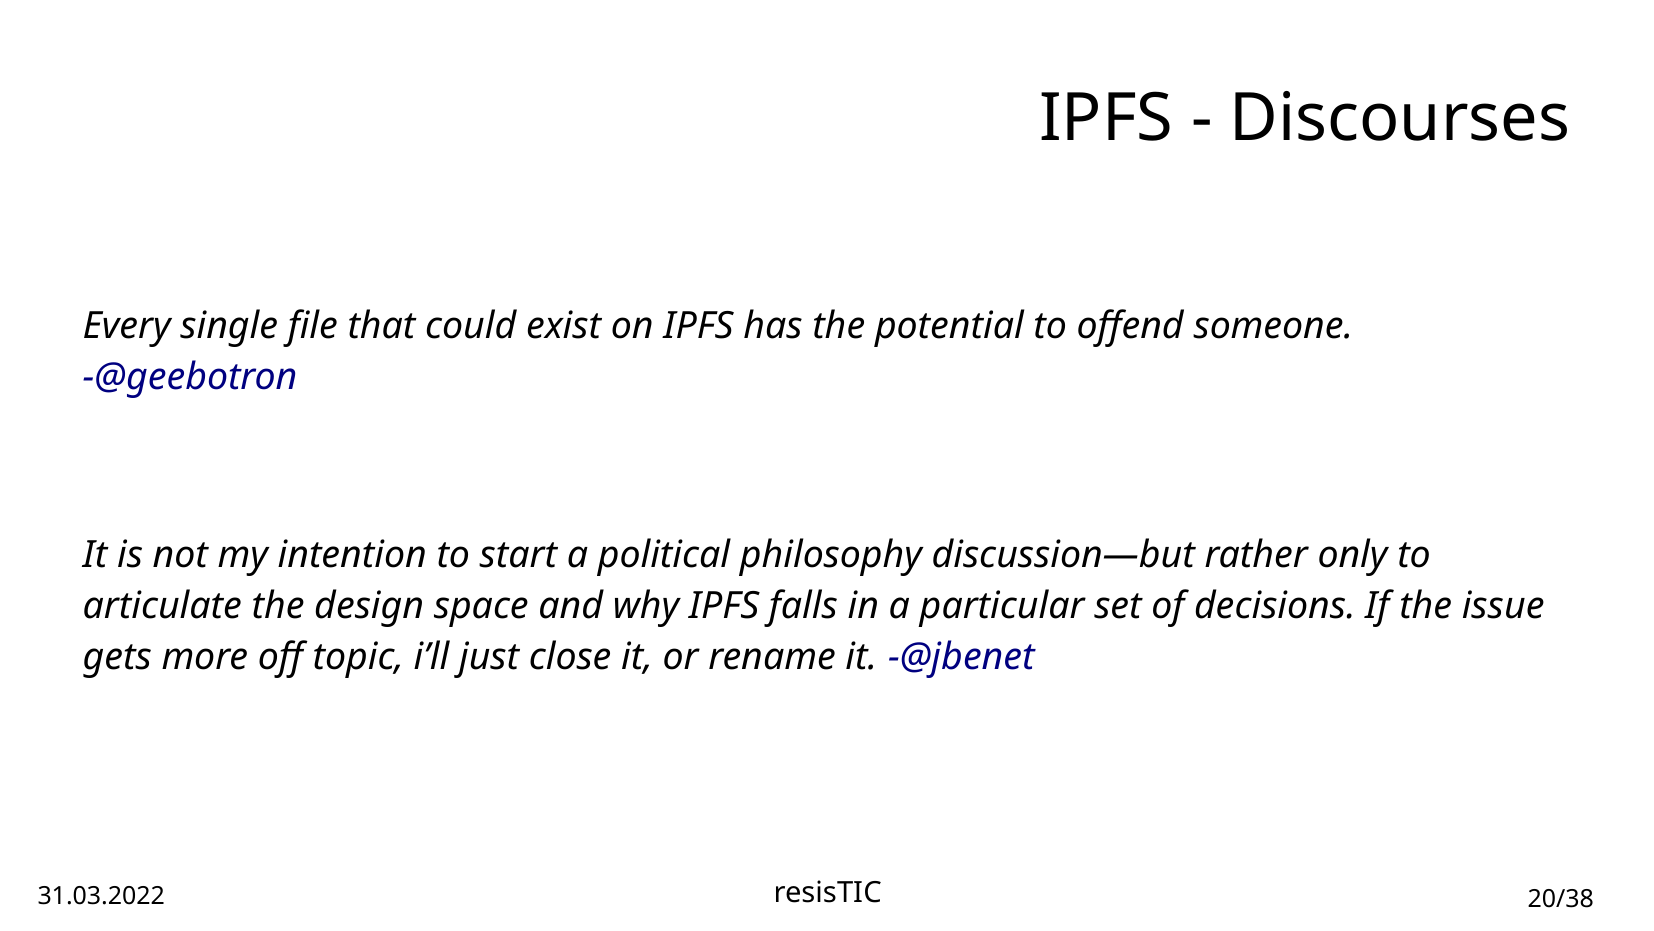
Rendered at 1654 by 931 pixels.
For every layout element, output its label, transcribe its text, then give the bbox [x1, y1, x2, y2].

title IPFS - Discourses [82, 37, 1571, 193]
list Every single file that could exist on IPFS has the potential to offend someone. -@geebotron It is not my intention to start a political philosophy discussion—but rather only to articulate the design space and why IPFS falls in a particular set of decisions. If the issue gets more off topic, i’ll just close it, or rename it. -@jbenet [82, 217, 1571, 758]
text_box 20/38 [1383, 873, 1609, 919]
